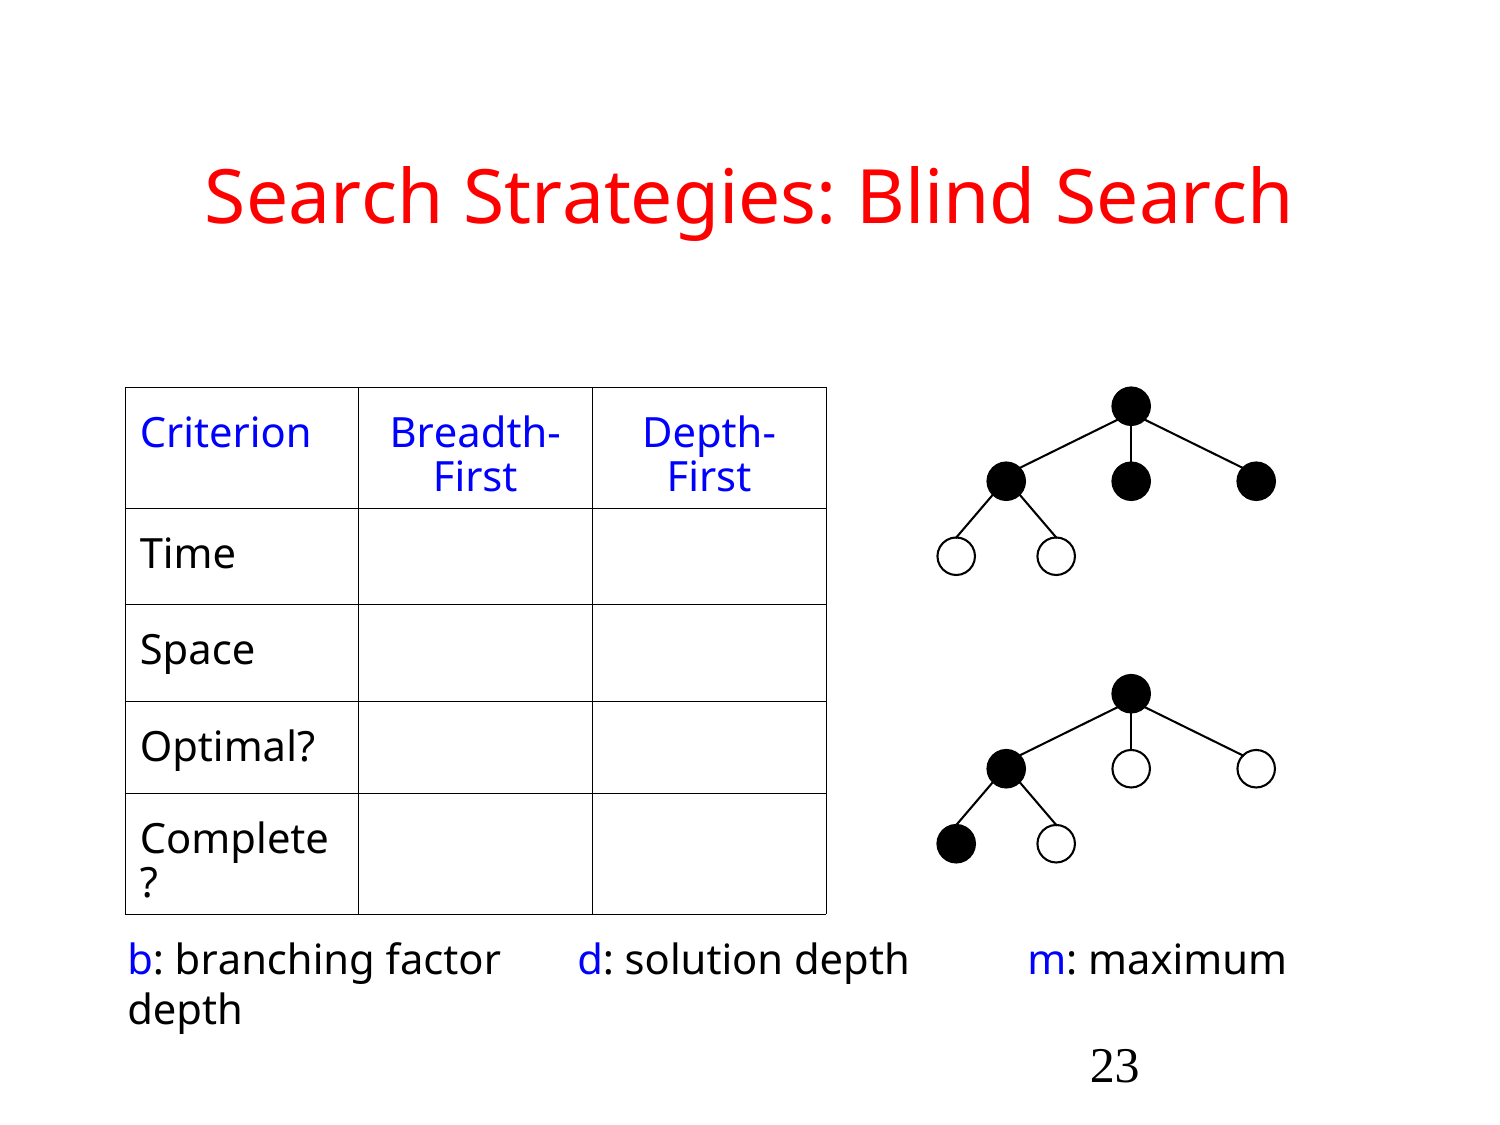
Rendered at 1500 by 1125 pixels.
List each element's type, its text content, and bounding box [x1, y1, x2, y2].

text_box <number> [1074, 1041, 1388, 1100]
table_cell [359, 509, 592, 604]
table_cell [359, 794, 592, 914]
table_header Breadth-First [359, 388, 592, 508]
text_box [1237, 462, 1276, 501]
text_box [987, 749, 1026, 788]
table_cell Complete? [126, 794, 358, 914]
text_box b: branching factor d: solution depth m: maximum depth [112, 924, 1401, 1041]
text_box Search Strategies: Blind Search [112, 99, 1388, 288]
text_box [1112, 462, 1150, 501]
table_cell [593, 605, 826, 701]
text_box [1112, 674, 1150, 713]
text_box [987, 462, 1026, 501]
table_cell [593, 794, 826, 914]
table_cell Time [126, 509, 358, 604]
table_cell [359, 605, 592, 701]
table_header Criterion [126, 388, 358, 508]
text_box [937, 825, 976, 863]
table_cell Space [126, 605, 358, 701]
table_cell [359, 702, 592, 793]
text_box [1112, 387, 1150, 425]
table_cell [593, 509, 826, 604]
table_cell Optimal? [126, 702, 358, 793]
table_header Depth-First [593, 388, 826, 508]
table_cell [593, 702, 826, 793]
